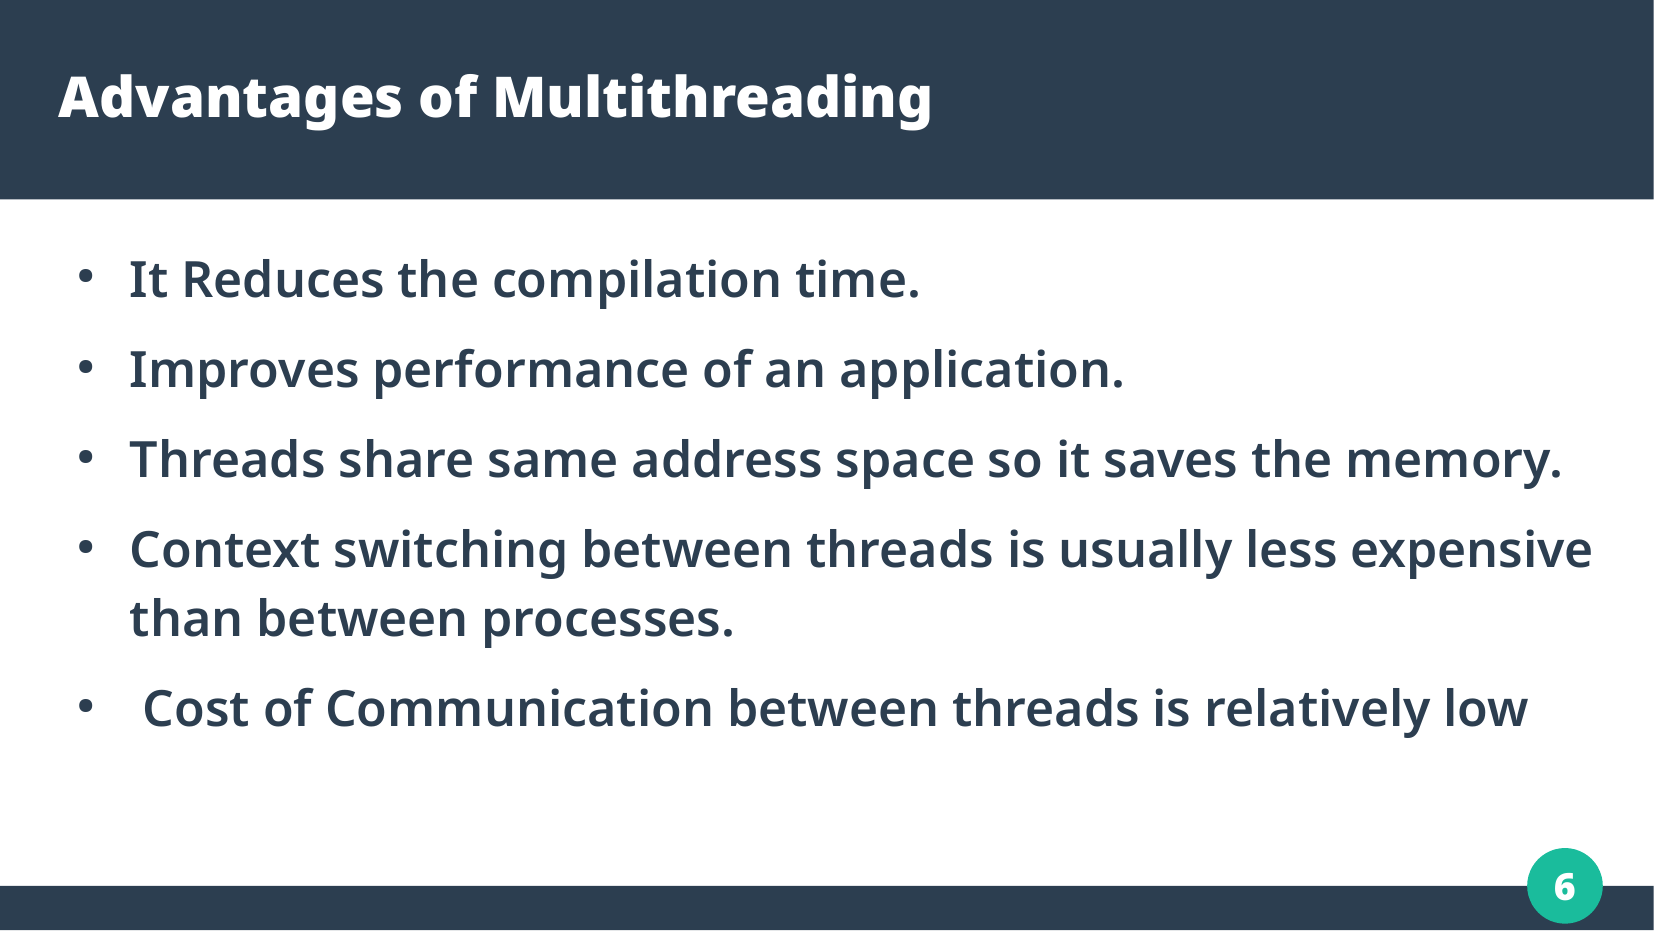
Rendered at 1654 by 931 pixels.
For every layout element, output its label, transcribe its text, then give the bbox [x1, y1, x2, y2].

title Advantages of Multithreading [59, 37, 1595, 155]
list It Reduces the compilation time. Improves performance of an application. Threads share same address space so it saves the memory. Context switching between threads is usually less expensive than between processes. Cost of Communication between threads is relatively low [59, 243, 1595, 864]
